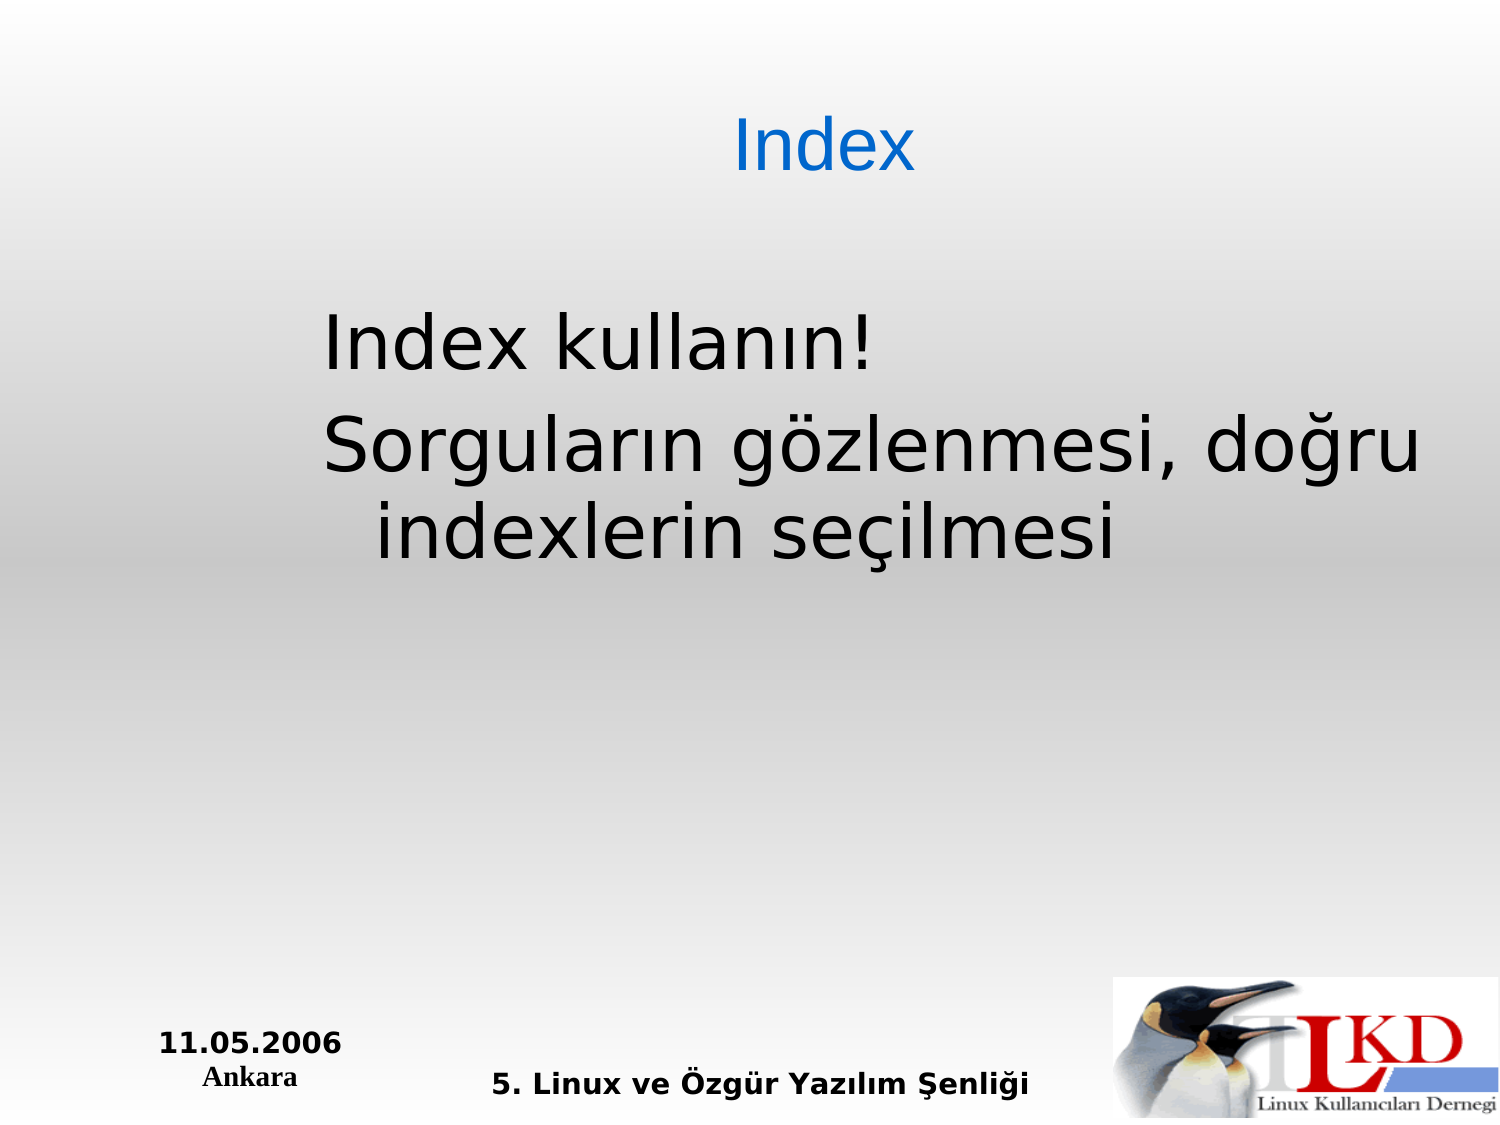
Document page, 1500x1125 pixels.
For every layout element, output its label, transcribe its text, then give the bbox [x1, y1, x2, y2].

picture [1113, 977, 1499, 1118]
title Index [224, 49, 1425, 238]
list Index kullanın! Sorguların gözlenmesi, doğru indexlerin seçilmesi [224, 299, 1425, 975]
